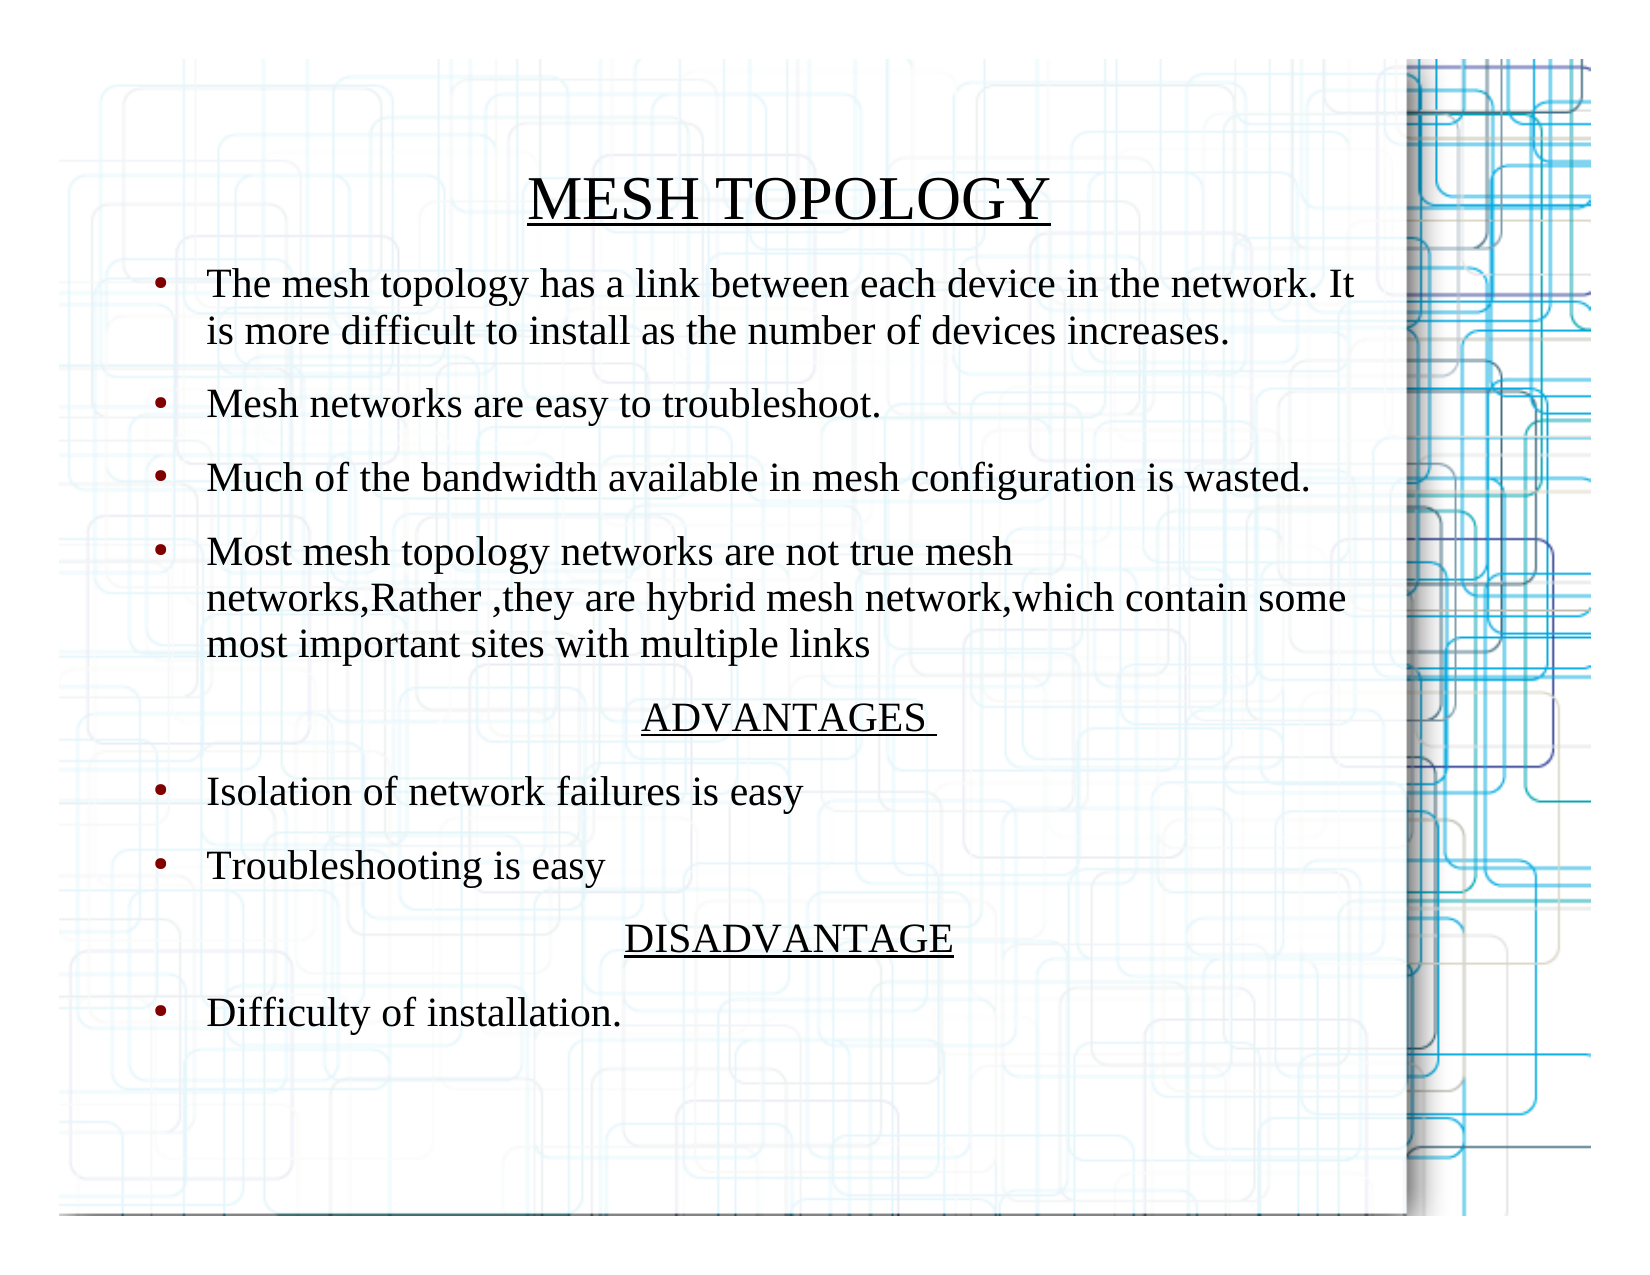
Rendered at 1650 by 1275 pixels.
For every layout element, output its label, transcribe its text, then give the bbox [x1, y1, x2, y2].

picture [59, 59, 1591, 1216]
list MESH TOPOLOGY The mesh topology has a link between each device in the network. It is more difficult to install as the number of devices increases. Mesh networks are easy to troubleshoot. Much of the bandwidth available in mesh configuration is wasted. Most mesh topology networks are not true mesh networks,Rather ,they are hybrid mesh network,which contain some most important sites with multiple links ADVANTAGES Isolation of network failures is easy Troubleshooting is easy DISADVANTAGE Difficulty of installation. [135, 164, 1373, 1094]
